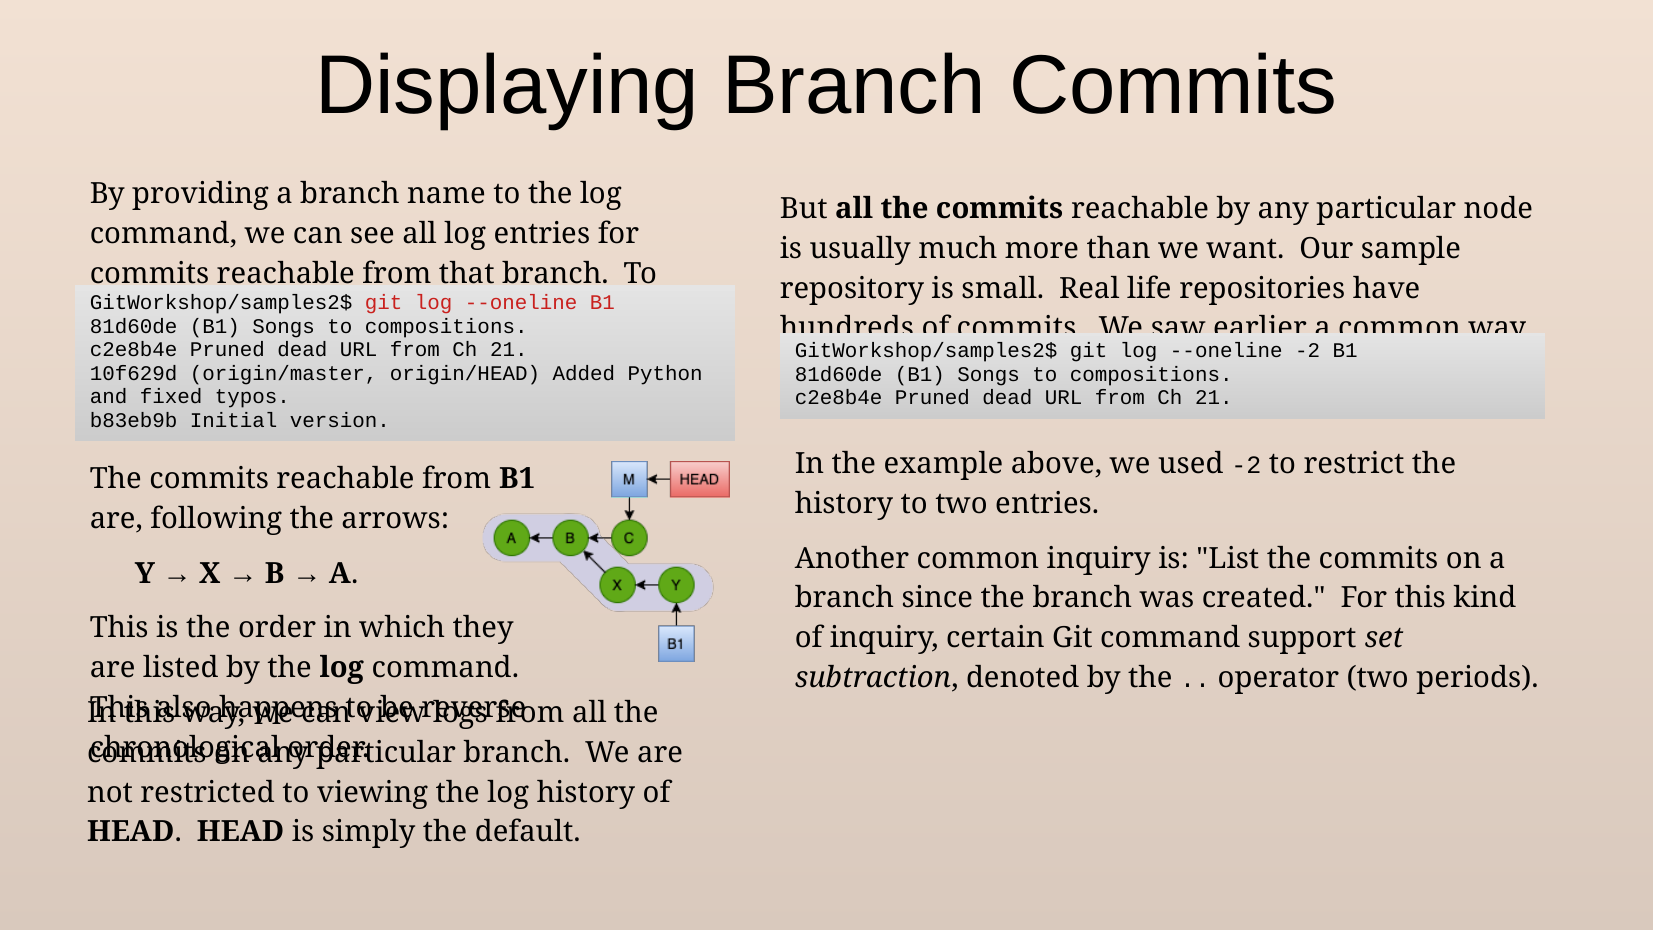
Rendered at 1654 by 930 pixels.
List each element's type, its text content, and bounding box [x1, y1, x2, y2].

text_box In this way, we can view logs from all the commits on any particular branch. We are not restricted to viewing the log history of HEAD. HEAD is simply the default. [72, 684, 745, 831]
text_box GitWorkshop/samples2$ git log --oneline B1 81d60de (B1) Songs to compositions. c2e8b4e Pruned dead URL from Ch 21. 10f629d (origin/master, origin/HEAD) Added Python and fixed typos. b83eb9b Initial version. [75, 284, 736, 441]
text_box GitWorkshop/samples2$ git log --oneline -2 B1 81d60de (B1) Songs to compositions. c2e8b4e Pruned dead URL from Ch 21. [780, 333, 1546, 419]
text_box In the example above, we used -2 to restrict the history to two entries. Another common inquiry is: "List the commits on a branch since the branch was created." For this kind of inquiry, certain Git command support set subtraction, denoted by the .. operator (two periods). [780, 435, 1561, 663]
text_box By providing a branch name to the log command, we can see all log entries for commits reachable from that branch. To see the commits reachable from B1: [75, 165, 721, 279]
text_box But all the commits reachable by any particular node is usually much more than we want. Our sample repository is small. Real life repositories have hundreds of commits. We saw earlier a common way to restrict the output is with -N where N is a number. [765, 180, 1576, 327]
picture [571, 461, 730, 662]
title Displaying Branch Commits [82, 19, 1571, 151]
text_box The commits reachable from B1 are, following the arrows: Y → X → B → A. This is the order in which they are listed by the log command. This also happens to be reverse chronological order. [75, 449, 571, 684]
